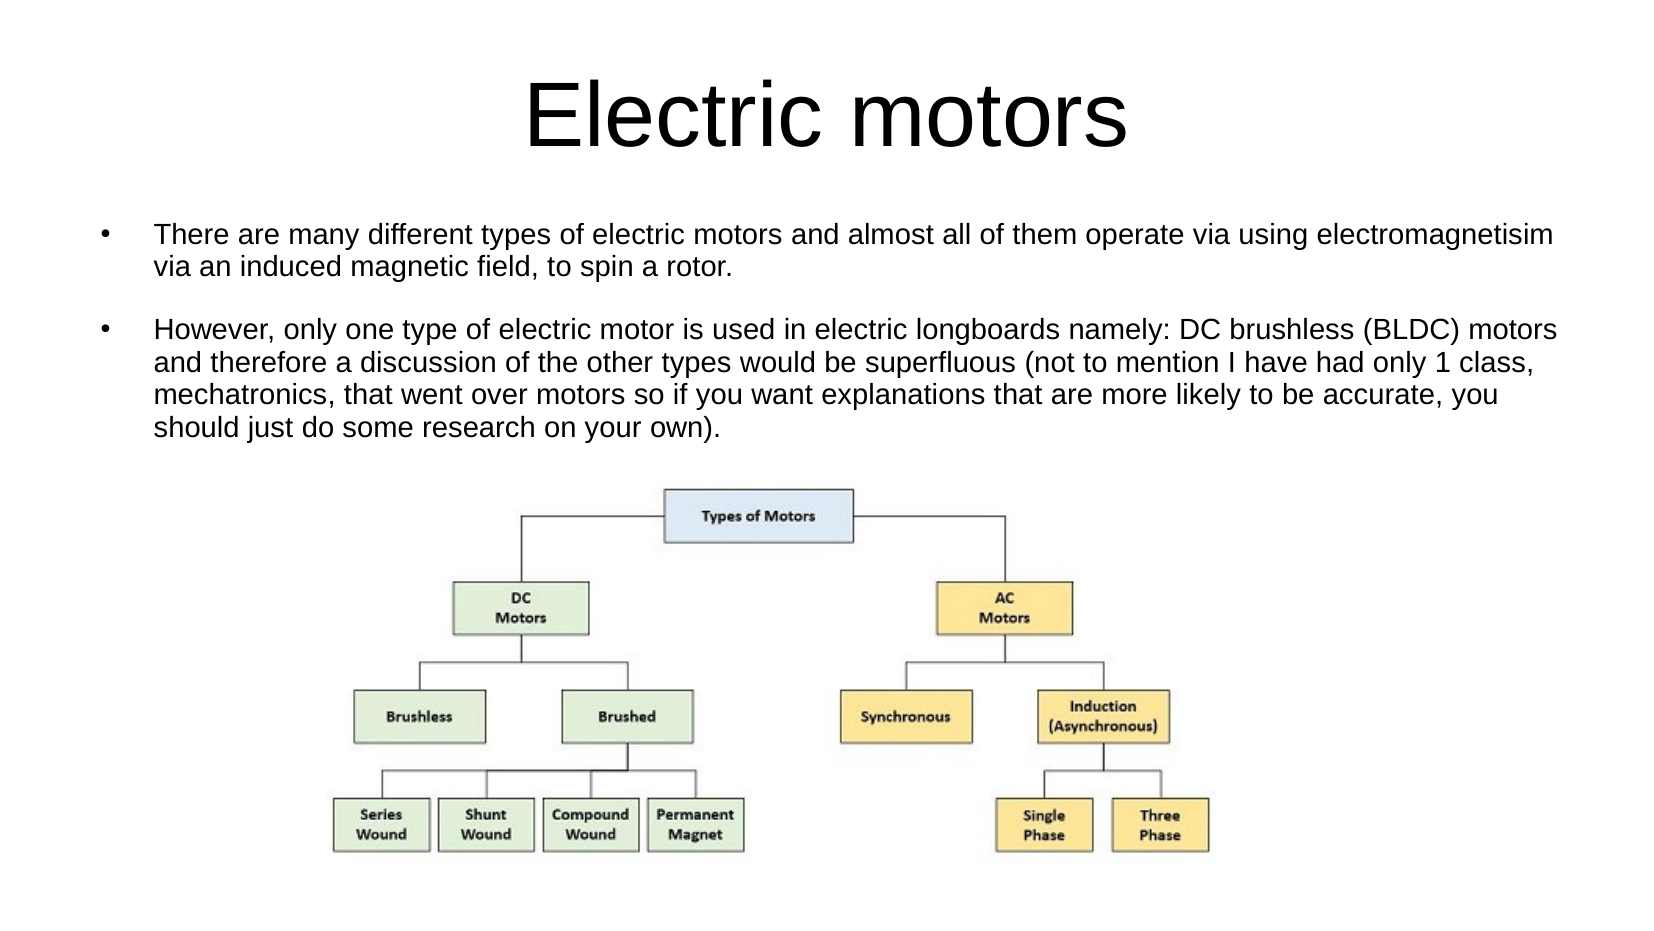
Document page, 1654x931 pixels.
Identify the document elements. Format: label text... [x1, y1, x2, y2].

title Electric motors [82, 37, 1571, 193]
picture [327, 464, 1216, 867]
list There are many different types of electric motors and almost all of them operate via using electromagnetisim via an induced magnetic field, to spin a rotor. However, only one type of electric motor is used in electric longboards namely: DC brushless (BLDC) motors and therefore a discussion of the other types would be superfluous (not to mention I have had only 1 class, mechatronics, that went over motors so if you want explanations that are more likely to be accurate, you should just do some research on your own). [82, 217, 1571, 758]
